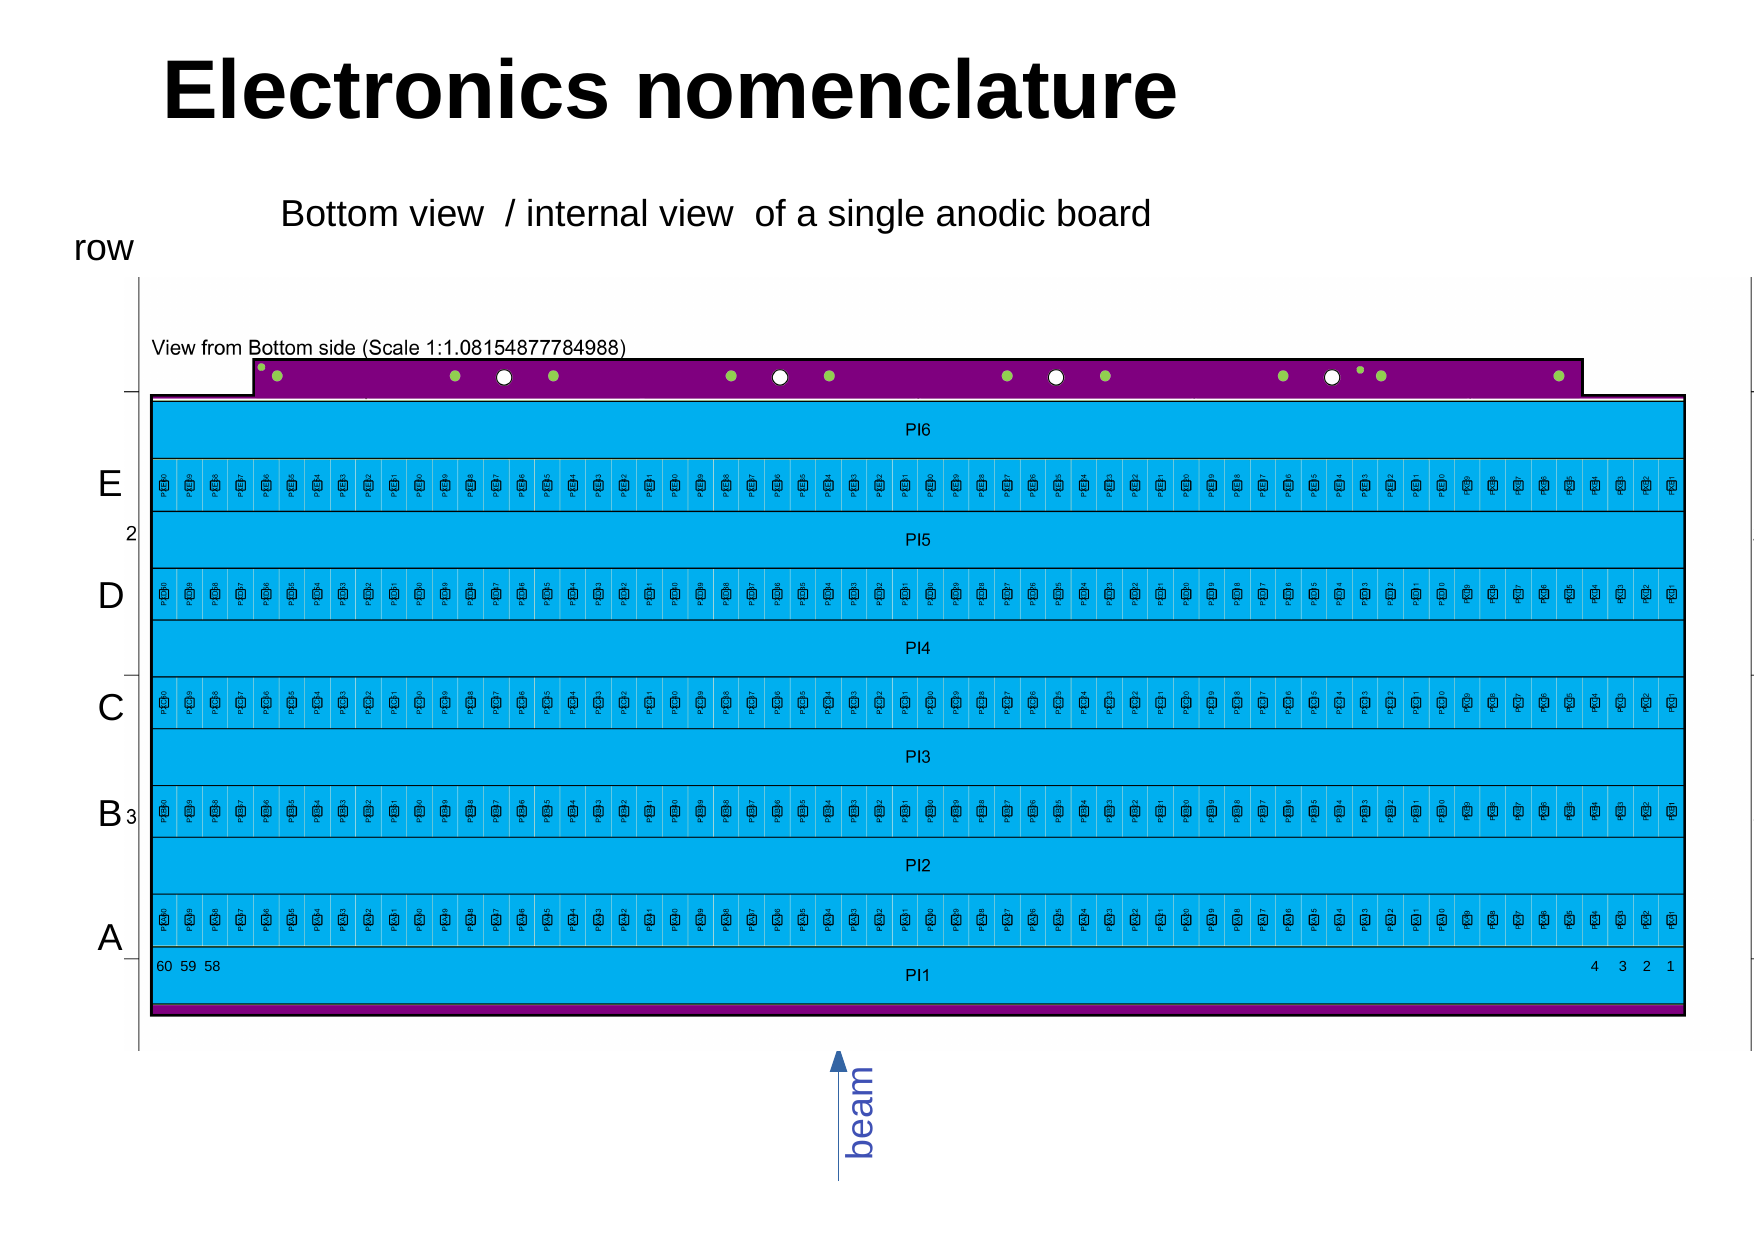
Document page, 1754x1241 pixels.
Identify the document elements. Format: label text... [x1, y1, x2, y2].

text_box B [82, 786, 124, 892]
text_box 60 59 58 4 3 2 1 [141, 950, 1701, 982]
text_box Electronics nomenclature [147, 35, 1754, 144]
text_box E [82, 454, 124, 562]
text_box row [59, 218, 195, 319]
text_box D [82, 566, 124, 674]
text_box A [82, 909, 124, 1016]
text_box C [82, 679, 124, 786]
picture [124, 277, 1754, 1051]
text_box Bottom view / internal view of a single anodic board [265, 184, 1306, 277]
